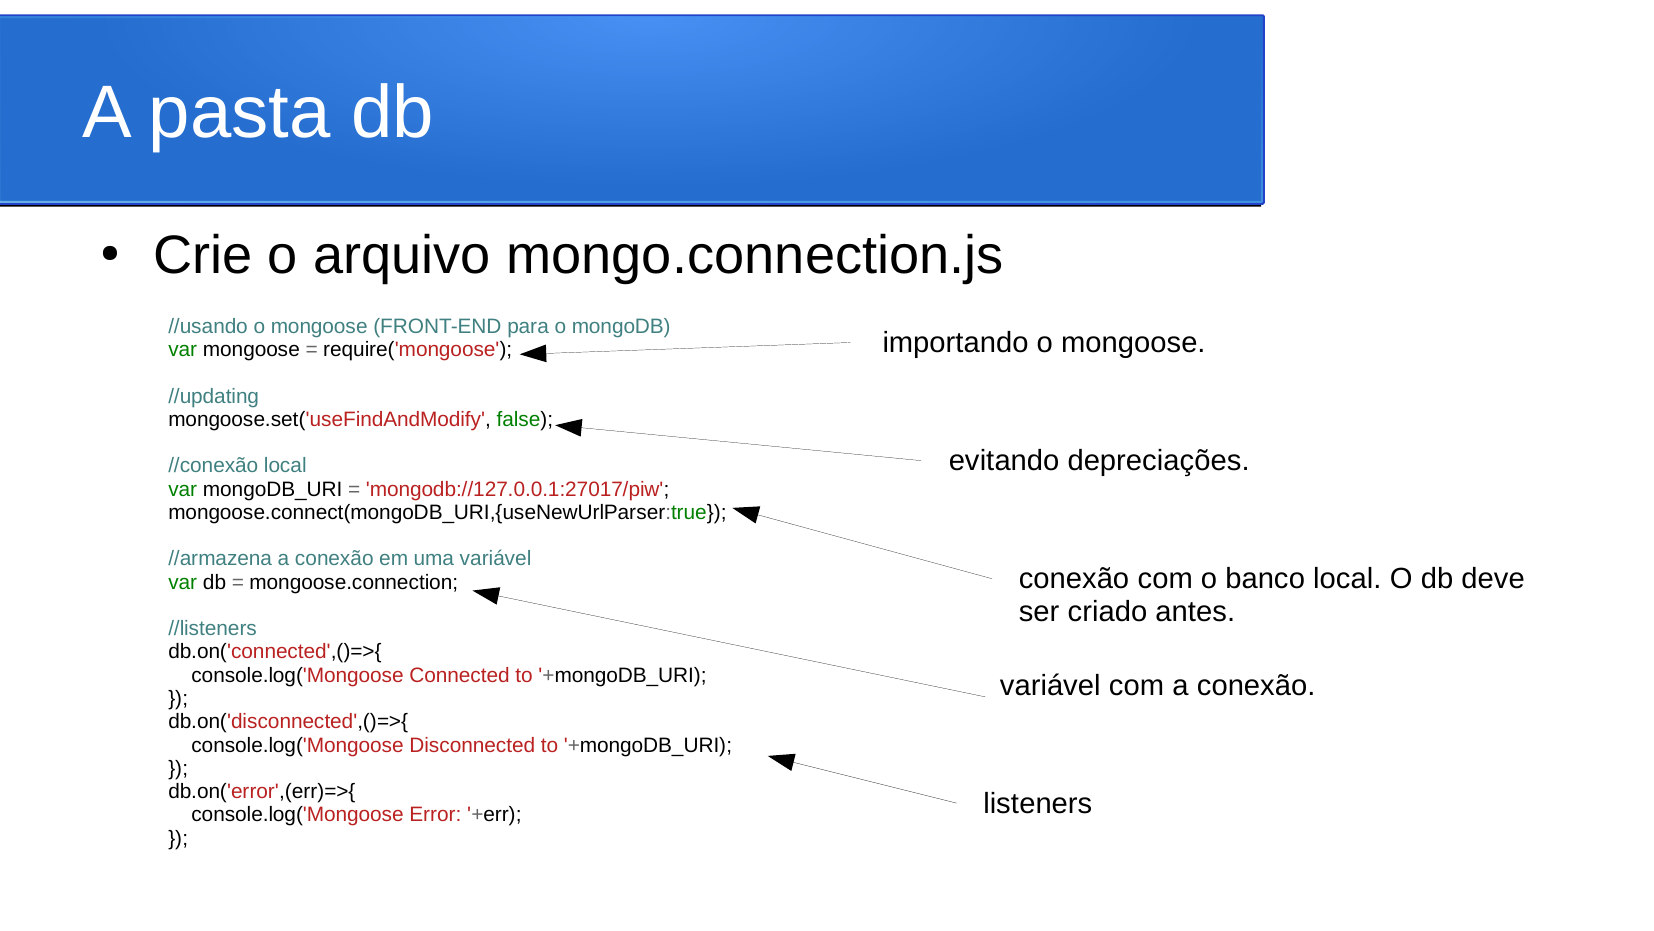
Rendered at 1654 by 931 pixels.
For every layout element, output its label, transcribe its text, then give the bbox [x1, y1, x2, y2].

text_box importando o mongoose. [867, 318, 1222, 367]
list Crie o arquivo mongo.connection.js [82, 224, 1571, 764]
title A pasta db [82, 35, 1235, 189]
text_box conexão com o banco local. O db deve ser criado antes. [1003, 554, 1541, 636]
text_box variável com a conexão. [985, 661, 1332, 709]
text_box //usando o mongoose (FRONT-END para o mongoDB) var mongoose = require('mongoose'); //updating mongoose.set('useFindAndModify', false); //conexão local var mongoDB_URI = 'mongodb://127.0.0.1:27017/piw'; mongoose.connect(mongoDB_URI,{useNewUrlParser:true}); //armazena a conexão em uma variável var db = mongoose.connection; //listeners db.on('connected',()=>{ console.log('Mongoose Connected to '+mongoDB_URI); }); db.on('disconnected',()=>{ console.log('Mongoose Disconnected to '+mongoDB_URI); }); db.on('error',(err)=>{ console.log('Mongoose Error: '+err); }); [153, 307, 1182, 904]
text_box evitando depreciações. [934, 437, 1266, 485]
text_box listeners [968, 779, 1108, 828]
